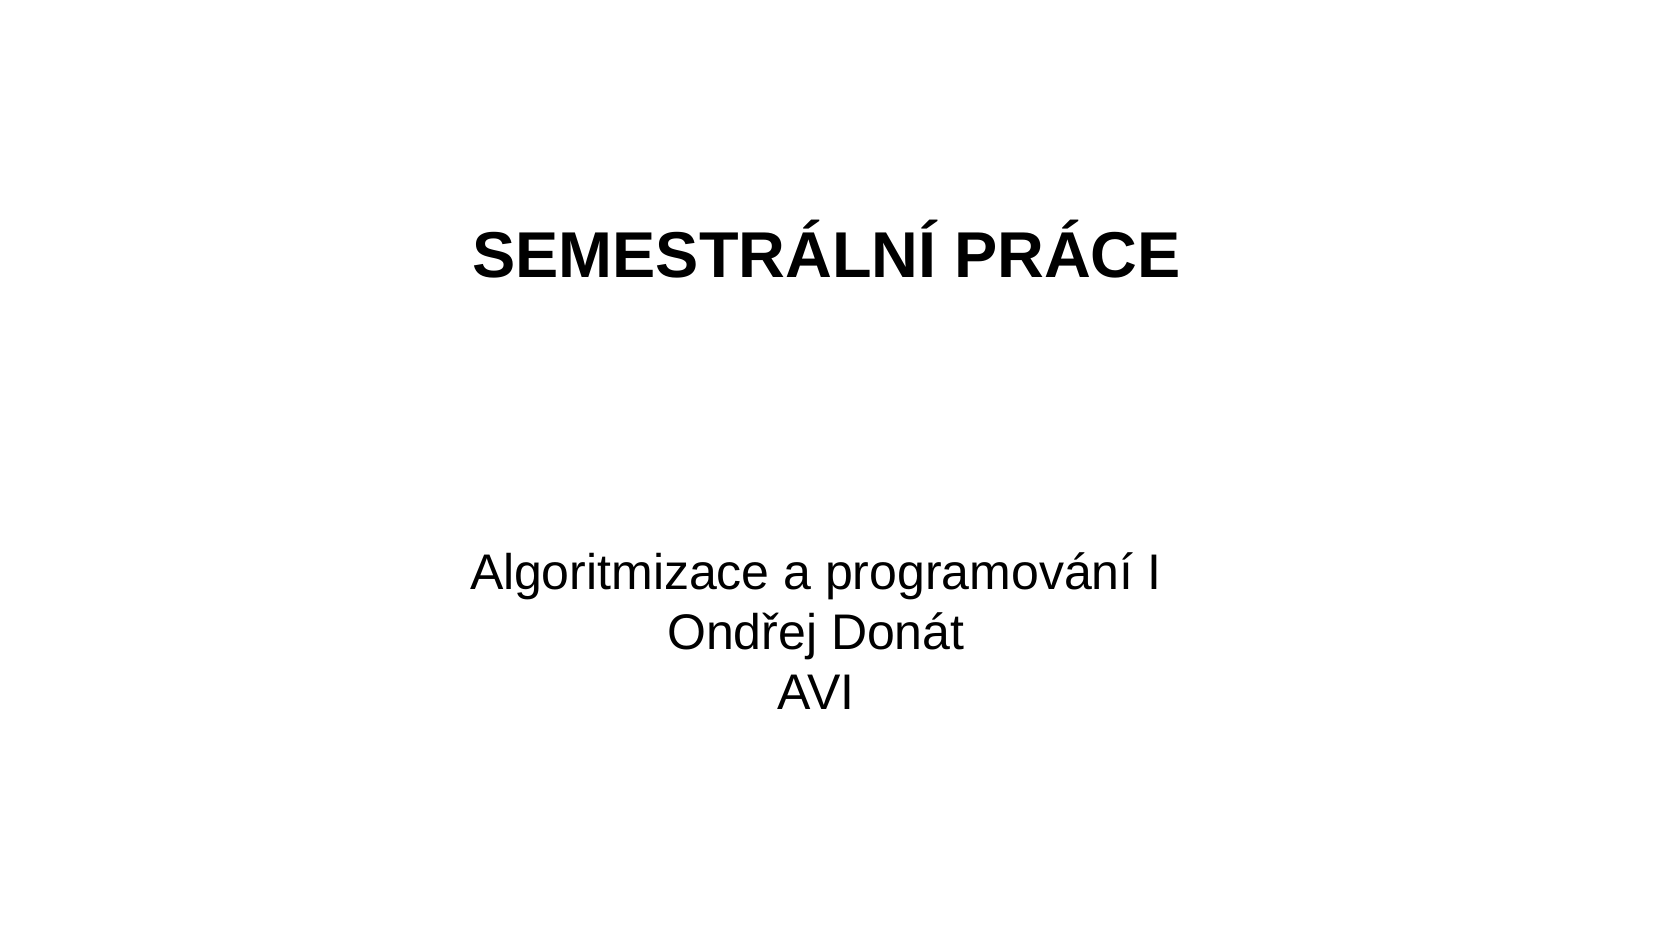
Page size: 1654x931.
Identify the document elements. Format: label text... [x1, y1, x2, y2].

text_box Algoritmizace a programování I Ondřej Donát AVI [71, 359, 1560, 900]
text_box SEMESTRÁLNÍ PRÁCE [82, 97, 1571, 405]
